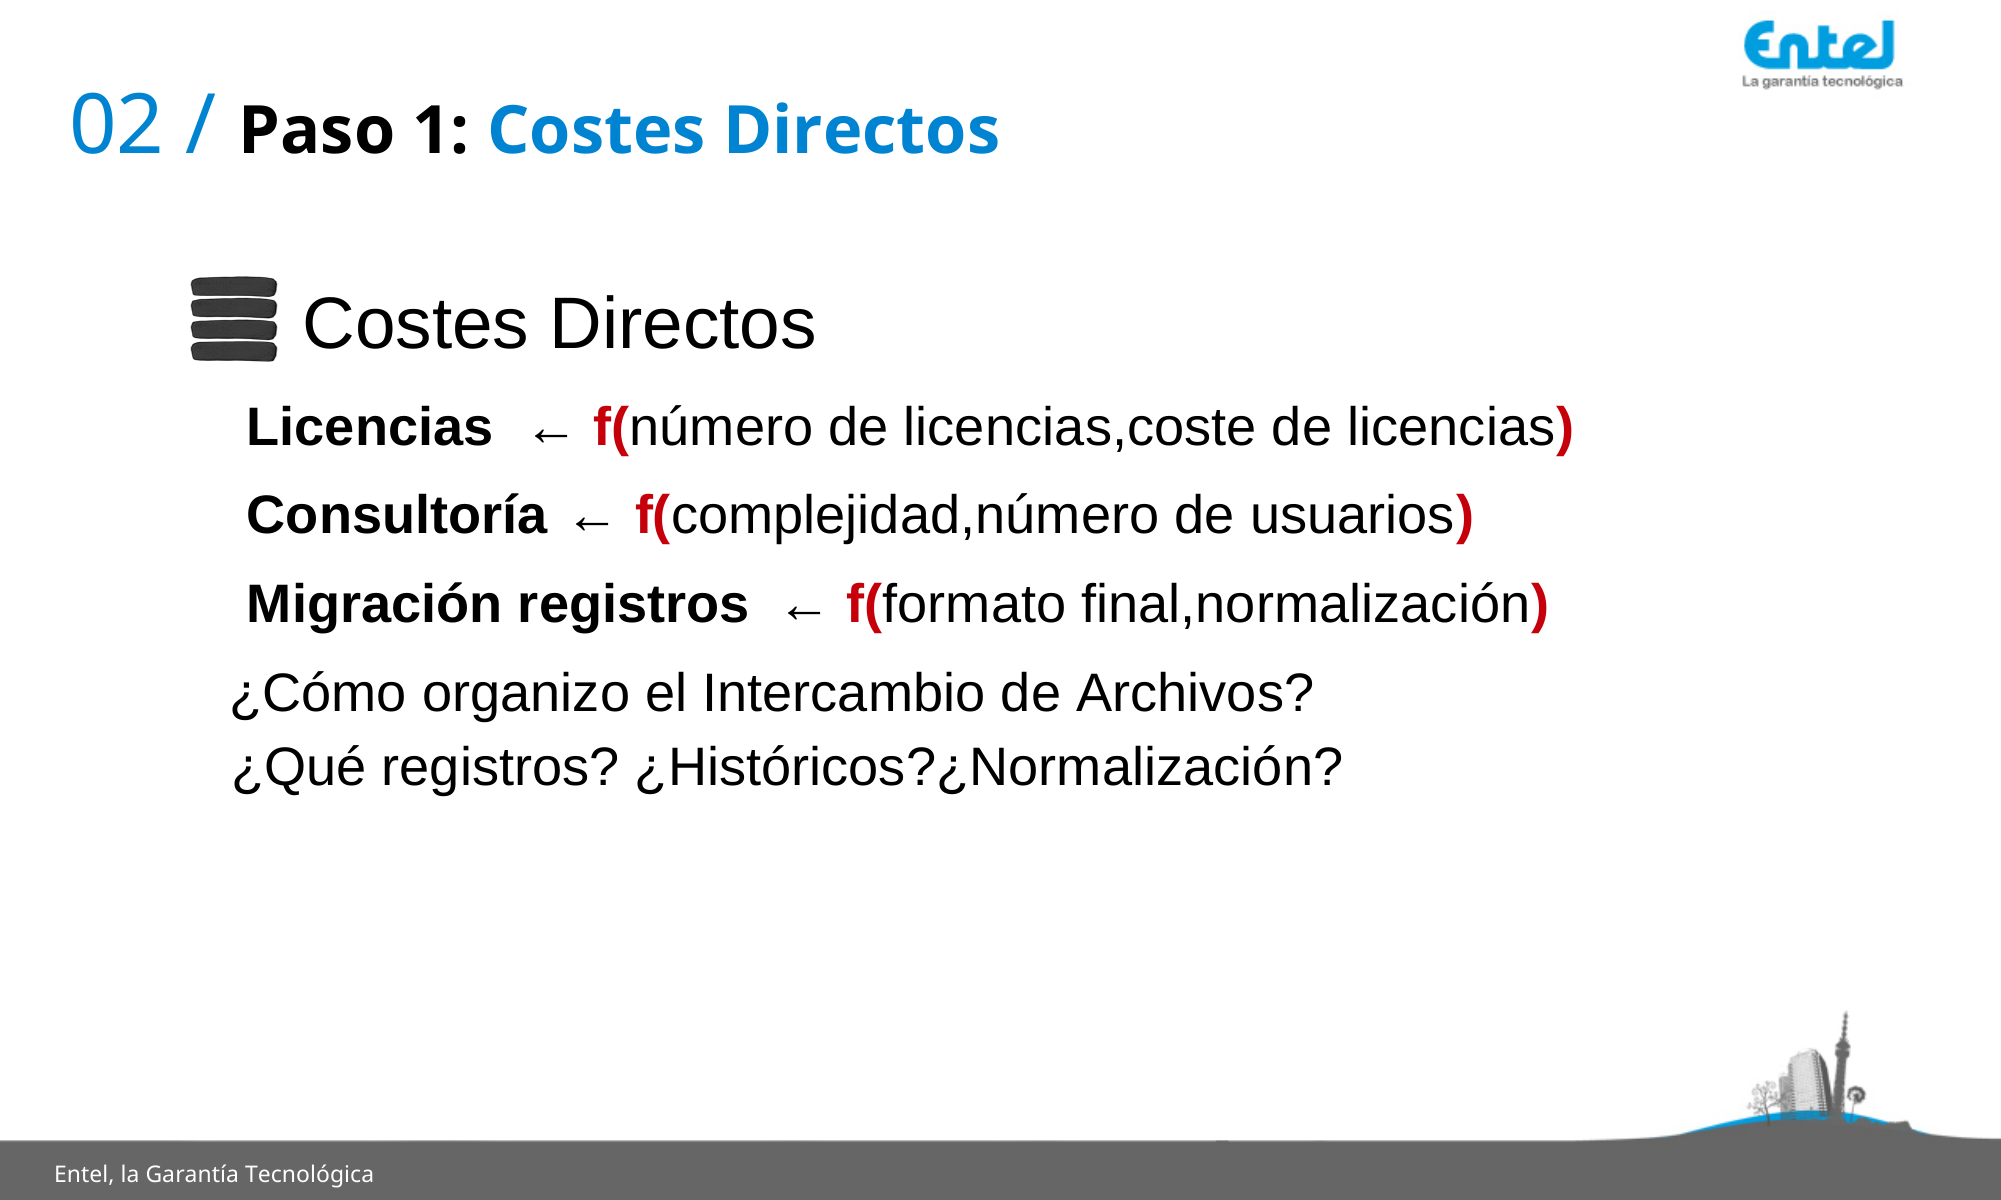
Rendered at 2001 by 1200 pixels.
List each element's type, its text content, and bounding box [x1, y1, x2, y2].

text_box Licencias [231, 383, 510, 464]
text_box Migración registros [232, 561, 766, 641]
text_box Consultoría [232, 472, 564, 553]
text_box ¿Qué registros? ¿Históricos?¿Normalización? [216, 723, 1361, 804]
text_box 02 / Paso 1: Costes Directos [51, 61, 1625, 202]
picture [0, 0, 2001, 1200]
text_box ← f(número de licencias,coste de licencias) [510, 383, 1590, 464]
text_box Costes Directos [287, 268, 833, 371]
text_box ← f(complejidad,número de usuarios) [564, 472, 1490, 553]
text_box Entel, la Garantía Tecnológica [39, 1137, 966, 1198]
text_box ← f(formato final,normalización) [766, 561, 1565, 641]
text_box ¿Cómo organizo el Intercambio de Archivos? [214, 649, 1347, 730]
